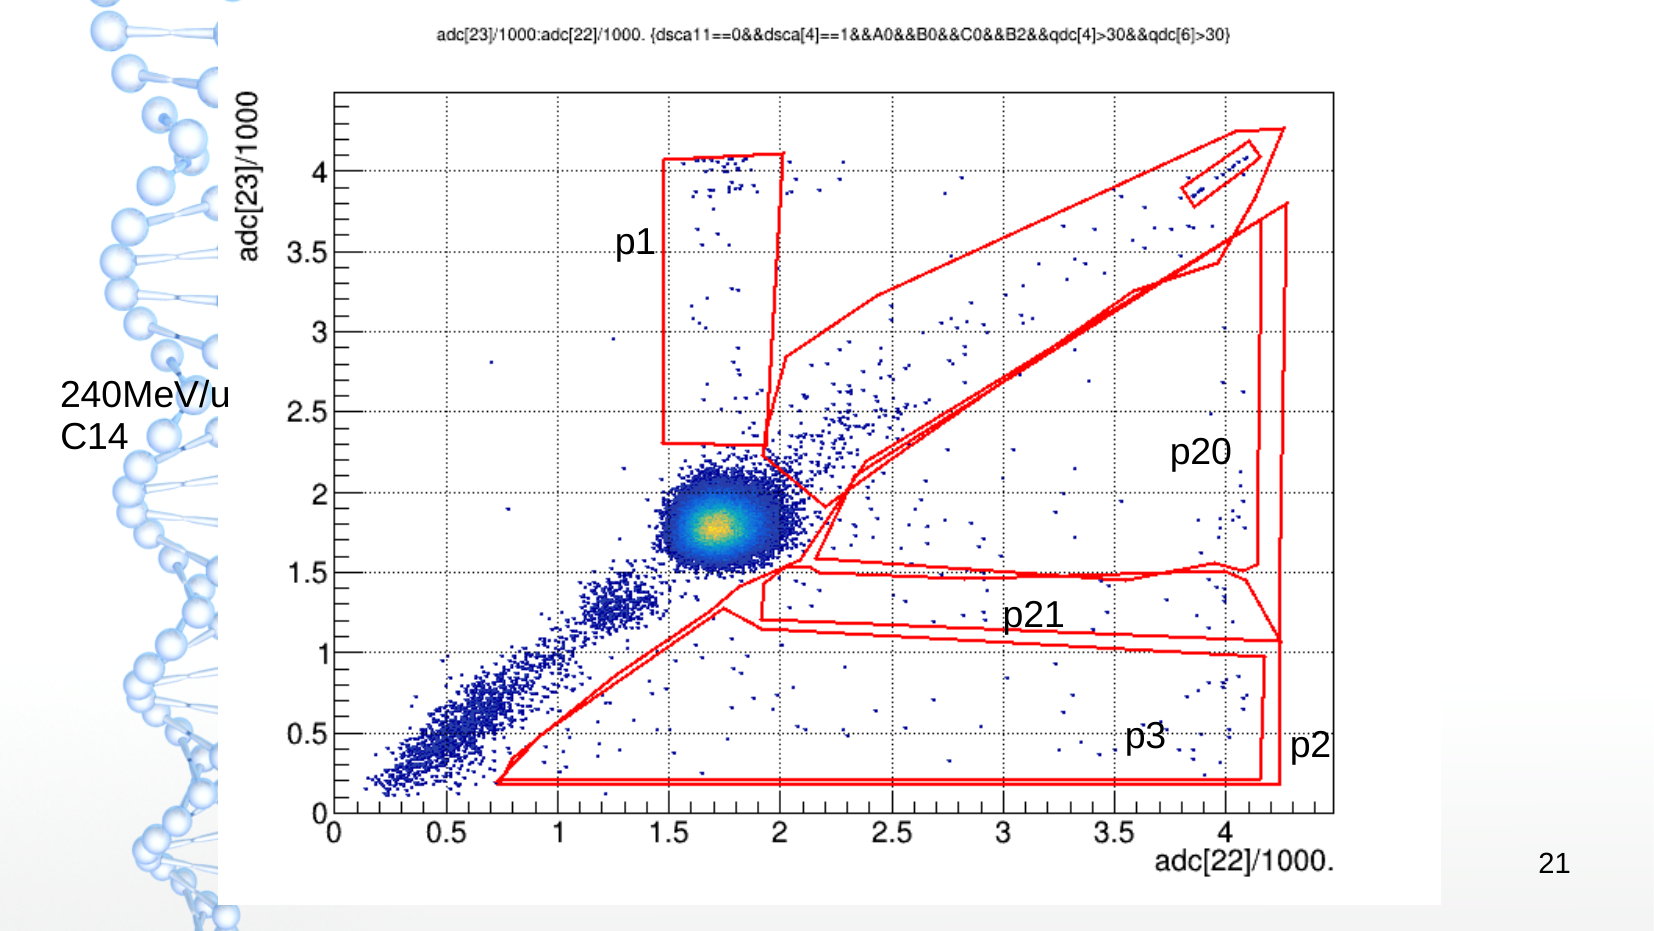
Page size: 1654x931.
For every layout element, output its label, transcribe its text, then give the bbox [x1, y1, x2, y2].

text_box p1 [600, 213, 691, 271]
text_box p20 [1155, 423, 1276, 481]
picture [0, 0, 1654, 931]
text_box p21 [987, 585, 1108, 643]
text_box p2 [1275, 715, 1396, 773]
text_box 240MeV/u C14 [45, 365, 285, 466]
text_box p3 [1110, 707, 1231, 764]
